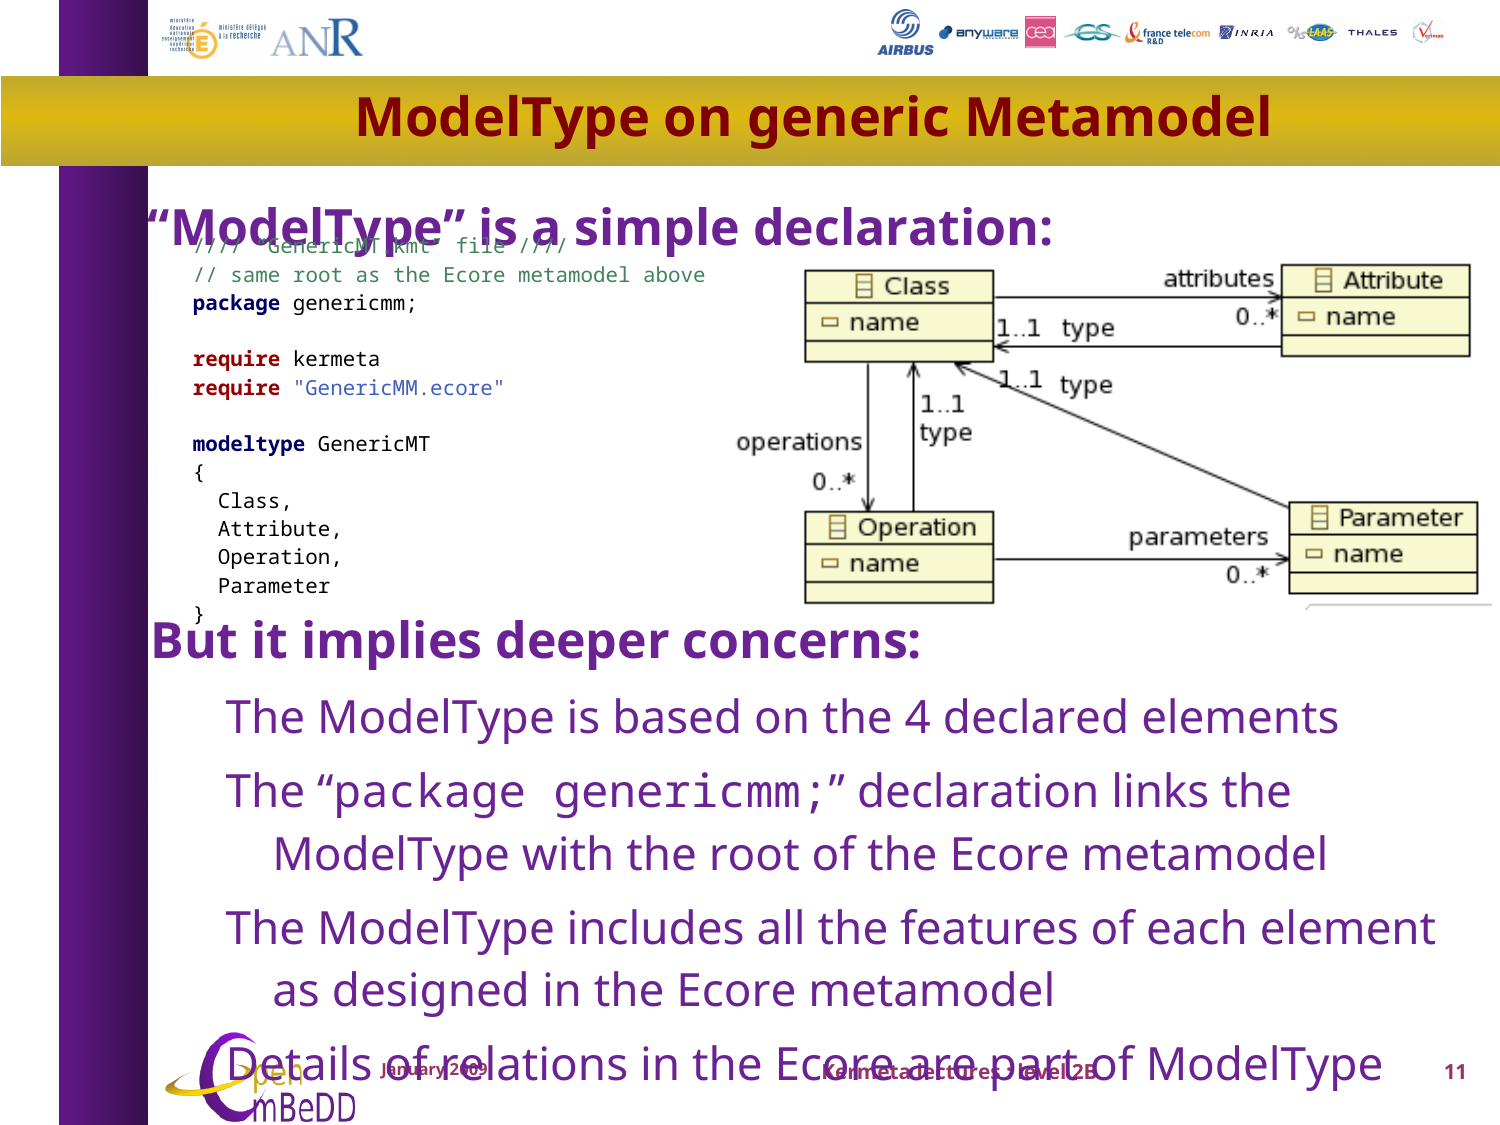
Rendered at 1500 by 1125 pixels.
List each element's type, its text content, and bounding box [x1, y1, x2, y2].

picture [727, 255, 1492, 610]
picture [162, 18, 266, 59]
title ModelType on generic Metamodel [147, 66, 1481, 164]
picture [1, 0, 1500, 1125]
picture [270, 18, 363, 57]
text_box //// “GenericMT.kmt” file //// // same root as the Ecore metamodel above package genericmm; require kermeta require "GenericMM.ecore" modeltype GenericMT { Class, Attribute, Operation, Parameter } [178, 252, 936, 604]
list “ModelType” is a simple declaration: [147, 191, 1488, 250]
picture [165, 1032, 355, 1122]
list But it implies deeper concerns: The ModelType is based on the 4 declared elements The “package genericmm;” declaration links the ModelType with the root of the Ecore metamodel The ModelType includes all the features of each element as designed in the Ecore metamodel Details of relations in the Ecore are part of ModelType [150, 604, 1491, 1032]
picture [877, 9, 1445, 55]
